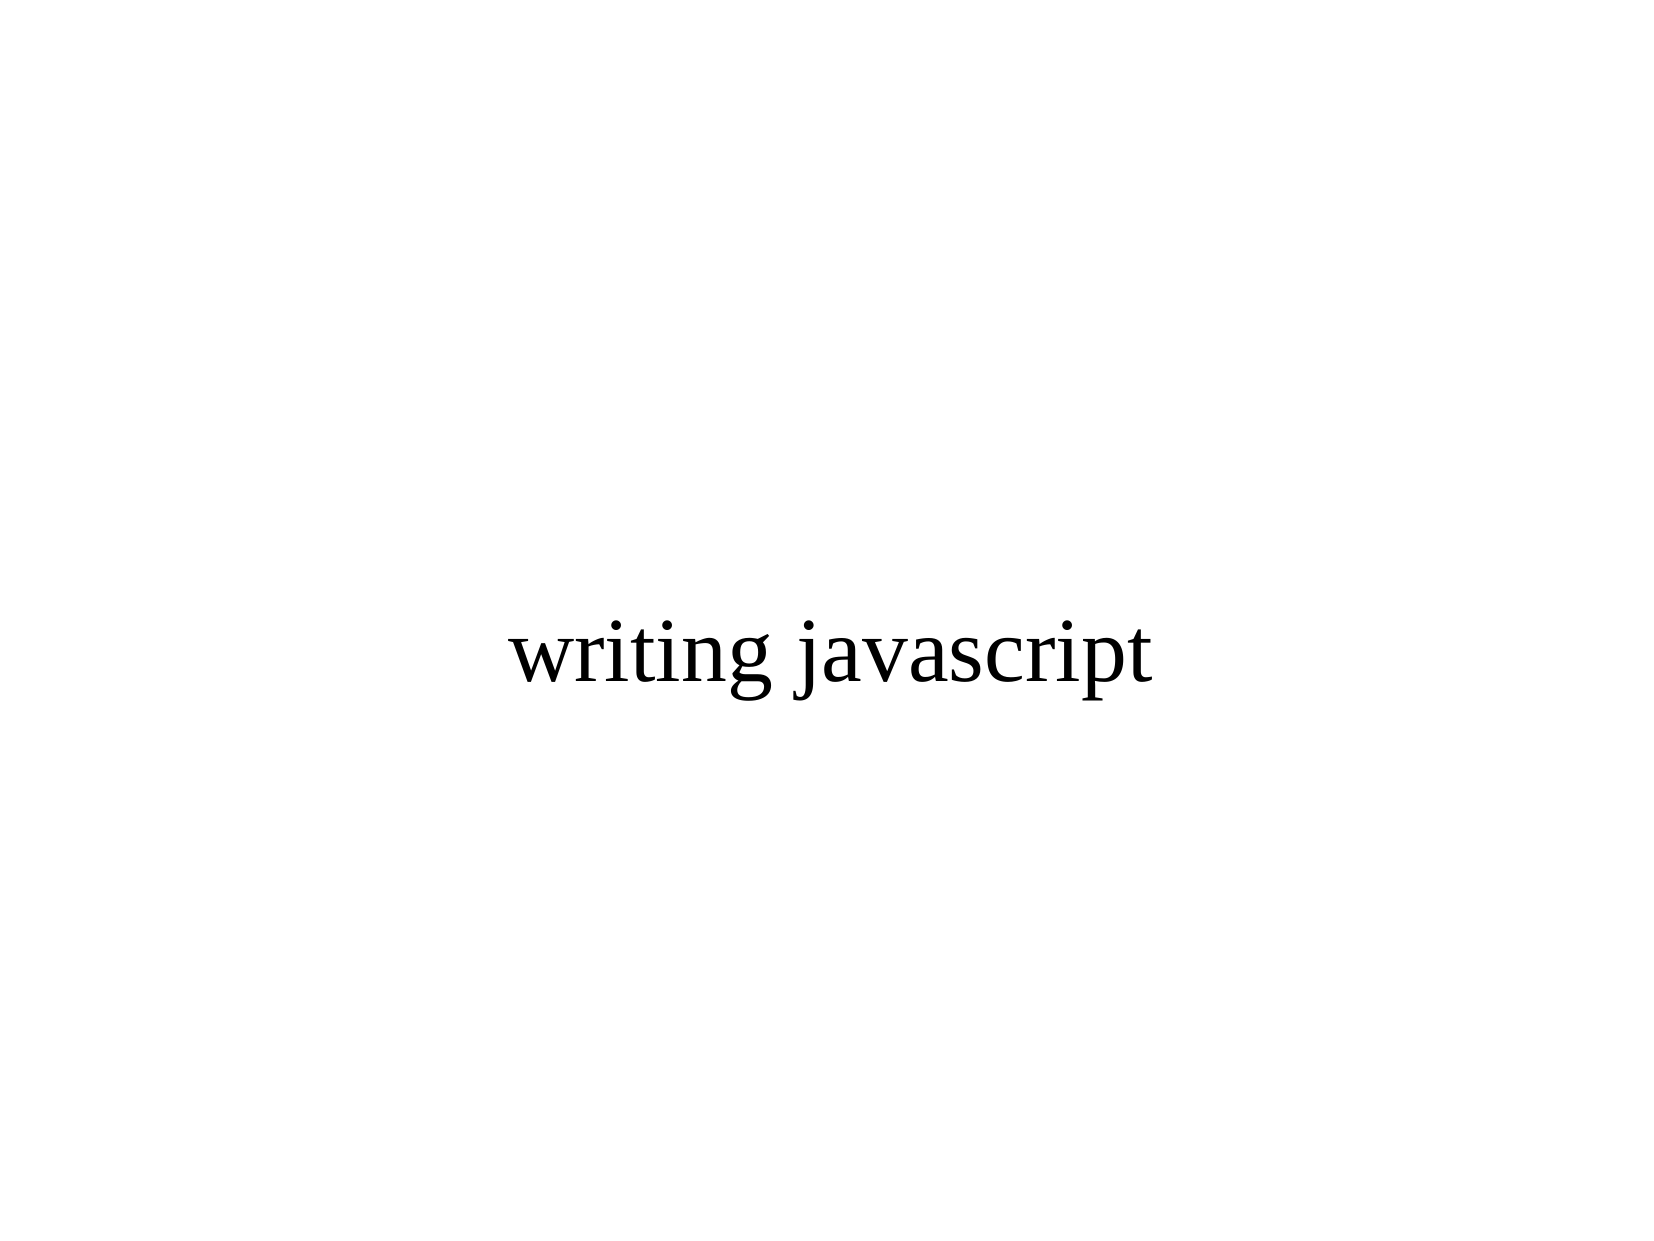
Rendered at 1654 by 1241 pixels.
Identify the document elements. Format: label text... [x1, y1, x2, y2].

title writing javascript [86, 547, 1576, 755]
